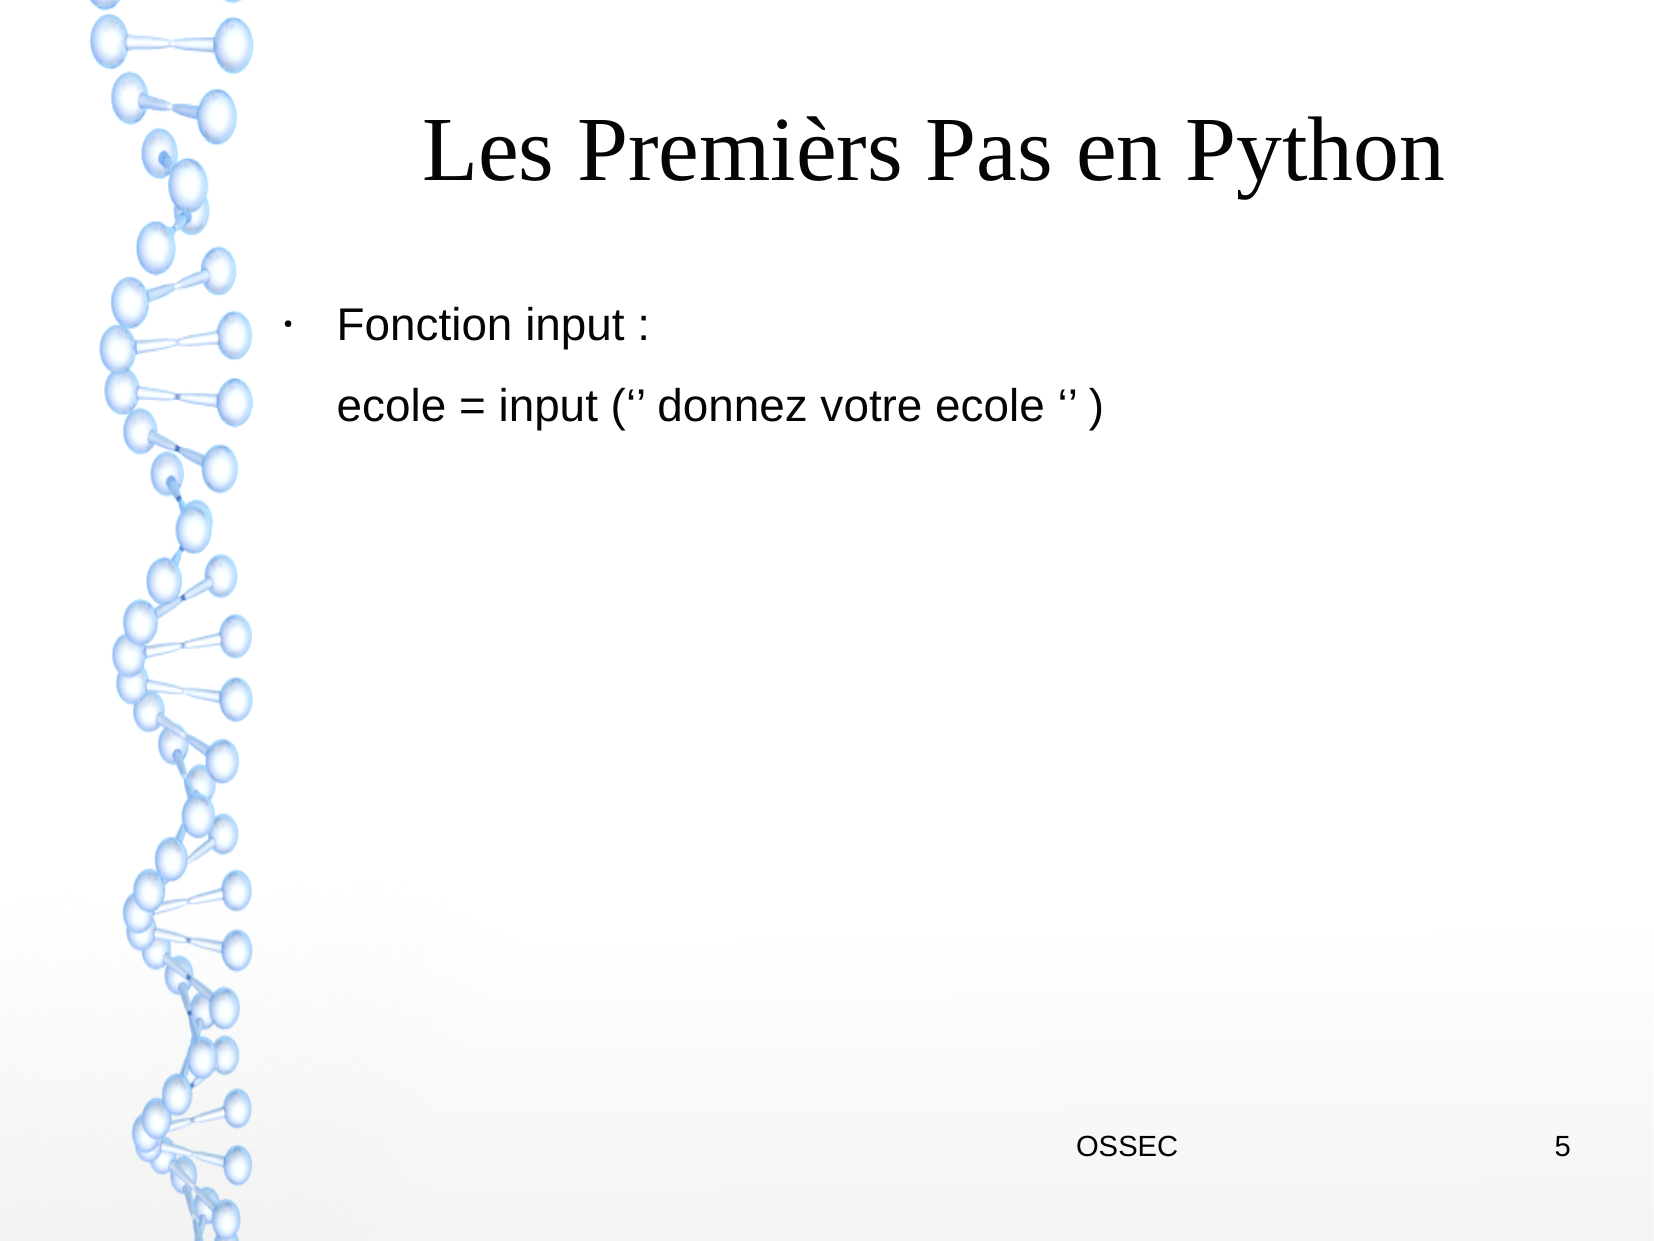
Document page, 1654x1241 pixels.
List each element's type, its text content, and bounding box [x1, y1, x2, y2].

list Fonction input : ecole = input (‘’ donnez votre ecole ‘’ ) [265, 299, 1595, 1019]
title Les Premièrs Pas en Python [265, 47, 1595, 252]
picture [0, 0, 1654, 1241]
